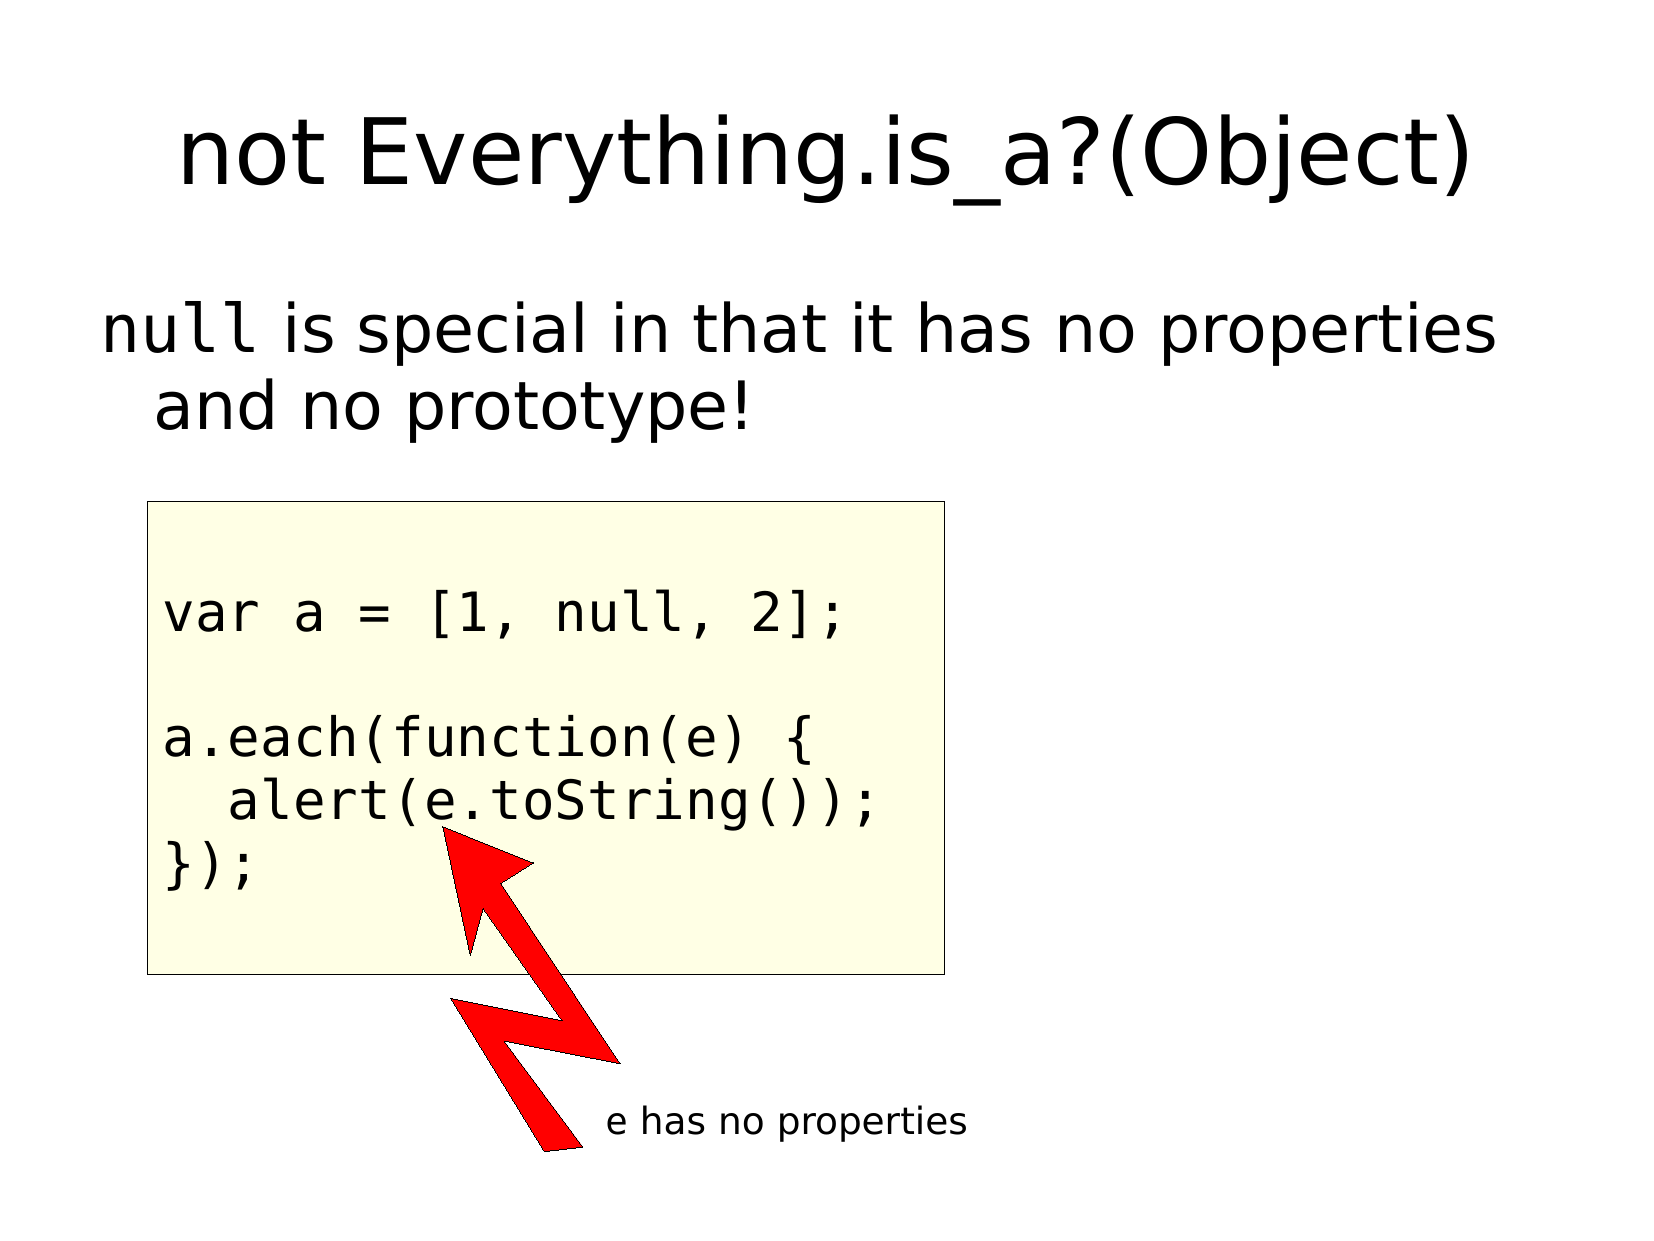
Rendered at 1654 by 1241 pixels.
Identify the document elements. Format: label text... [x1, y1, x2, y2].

text_box e has no properties [590, 1092, 976, 1151]
text_box var a = [1, null, 2]; a.each(function(e) { alert(e.toString()); }); [147, 501, 945, 975]
text_box [442, 826, 621, 1152]
title not Everything.is_a?(Object) [82, 49, 1571, 257]
list null is special in that it has no properties and no prototype! [82, 290, 1571, 1094]
